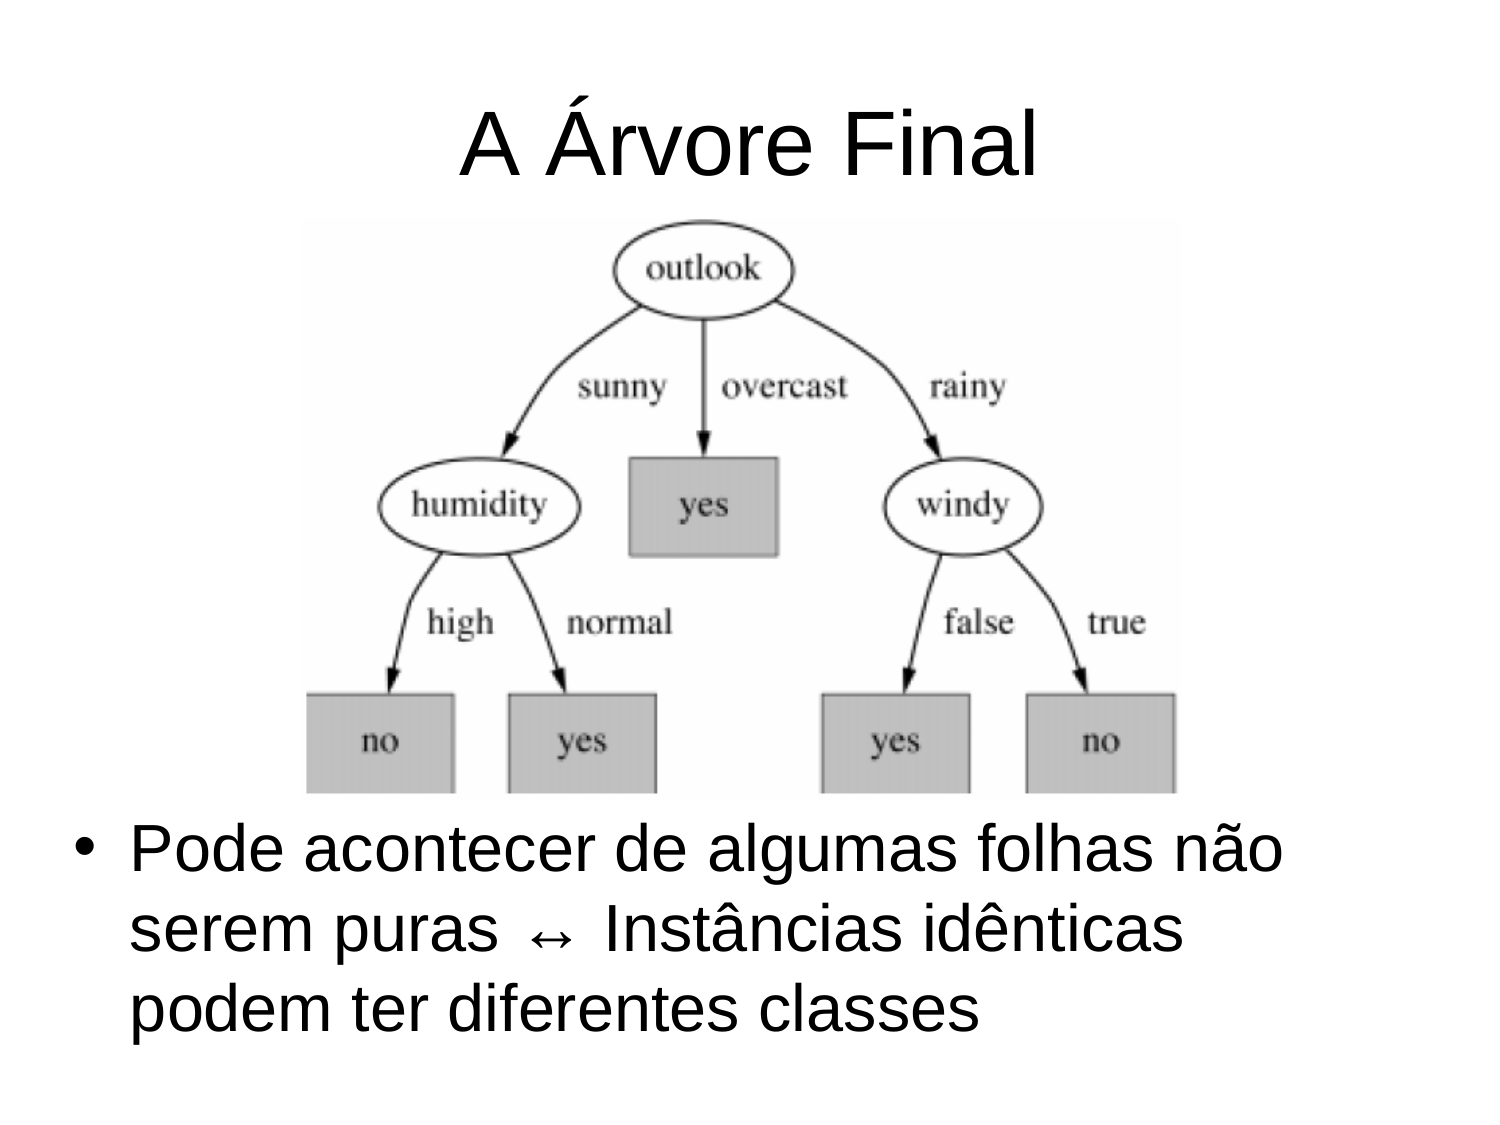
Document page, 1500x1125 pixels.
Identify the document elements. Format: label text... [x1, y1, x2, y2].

picture [302, 218, 1182, 800]
list Pode acontecer de algumas folhas não serem puras ↔ Instâncias idênticas podem ter diferentes classes [59, 797, 1410, 1063]
title A Árvore Final [75, 21, 1426, 257]
